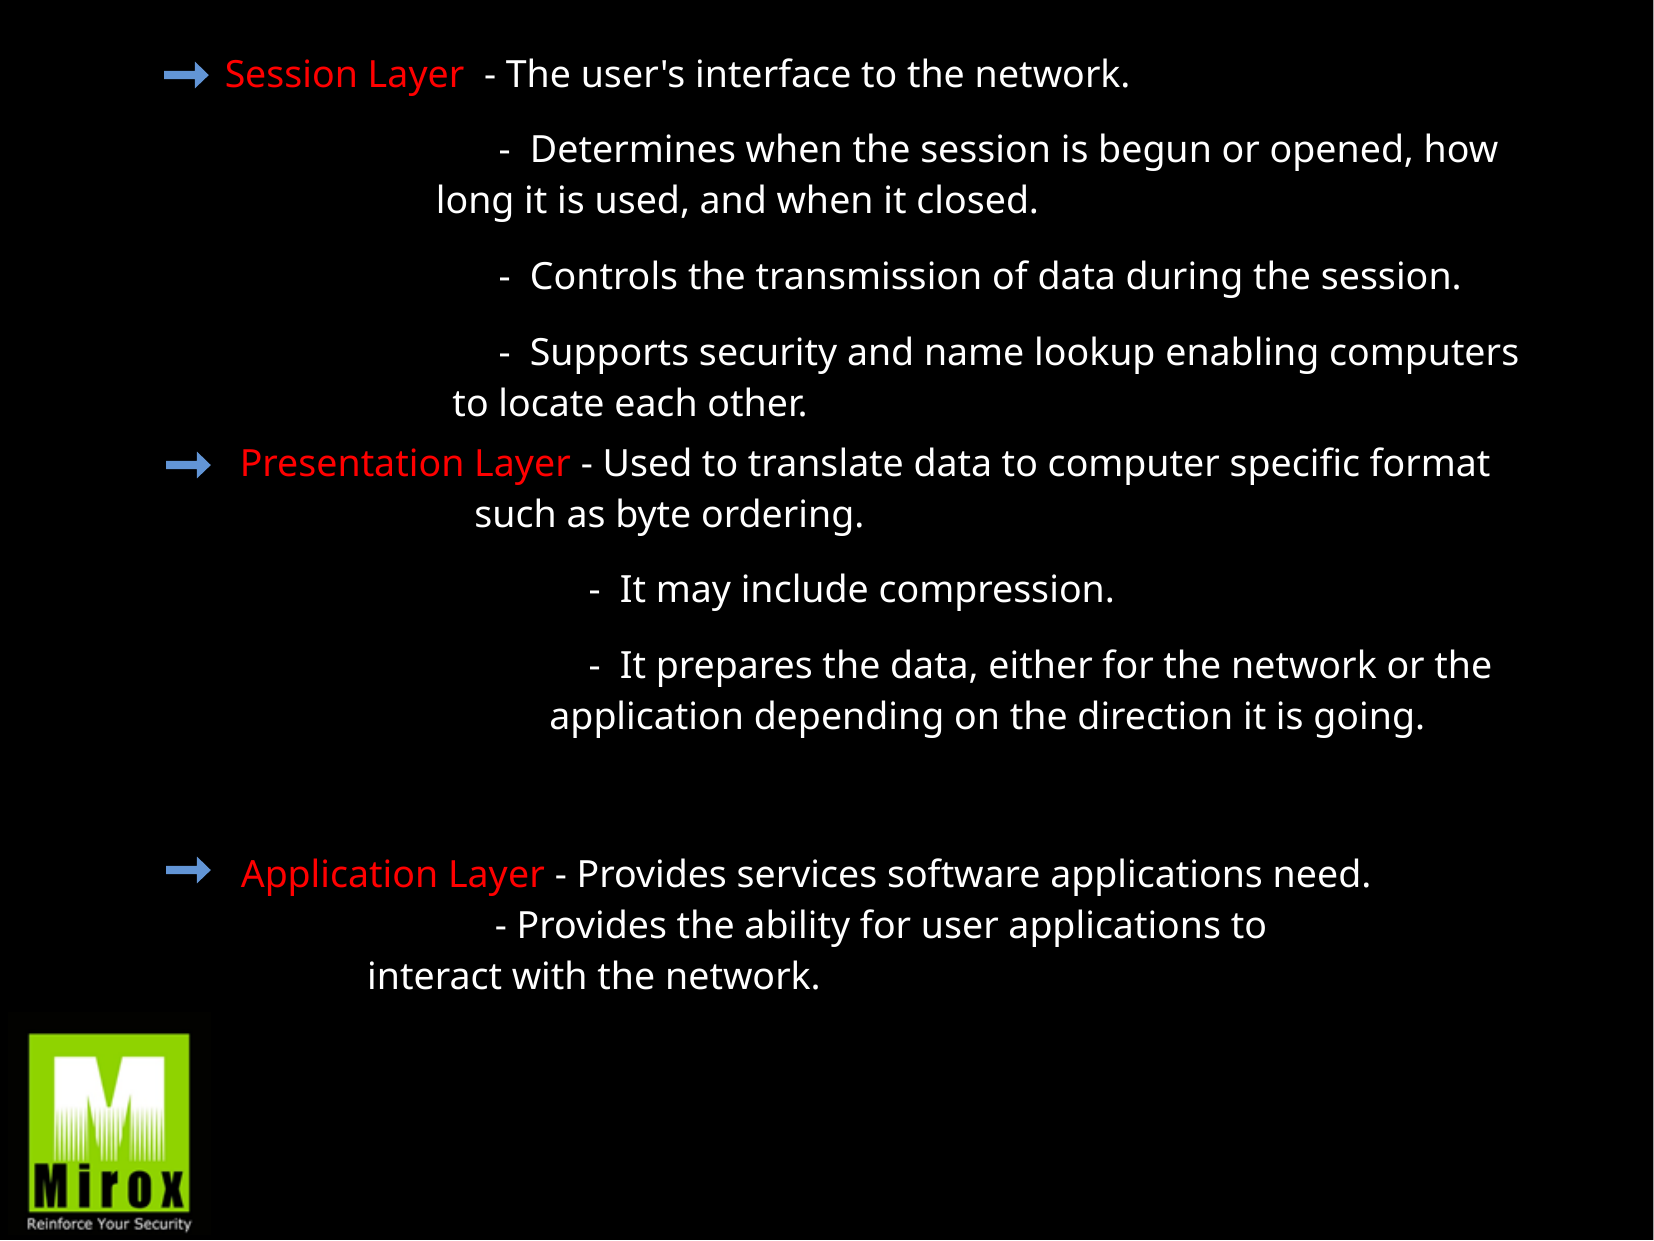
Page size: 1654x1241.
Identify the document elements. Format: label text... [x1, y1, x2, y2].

picture [165, 450, 213, 481]
text_box Application Layer - Provides services software applications need. - Provides the ability for user applications to interact with the network. [226, 840, 1486, 993]
picture [8, 1012, 211, 1235]
text_box Presentation Layer - Used to translate data to computer specific format such as byte ordering. - It may include compression. - It prepares the data, either for the network or the application depending on the direction it is going. [225, 428, 1636, 841]
text_box Session Layer - The user's interface to the network. - Determines when the session is begun or opened, how long it is used, and when it closed. - Controls the transmission of data during the session. - Supports security and name lookup enabling computers to locate each other. [210, 39, 1622, 406]
picture [165, 855, 213, 886]
picture [162, 60, 210, 91]
